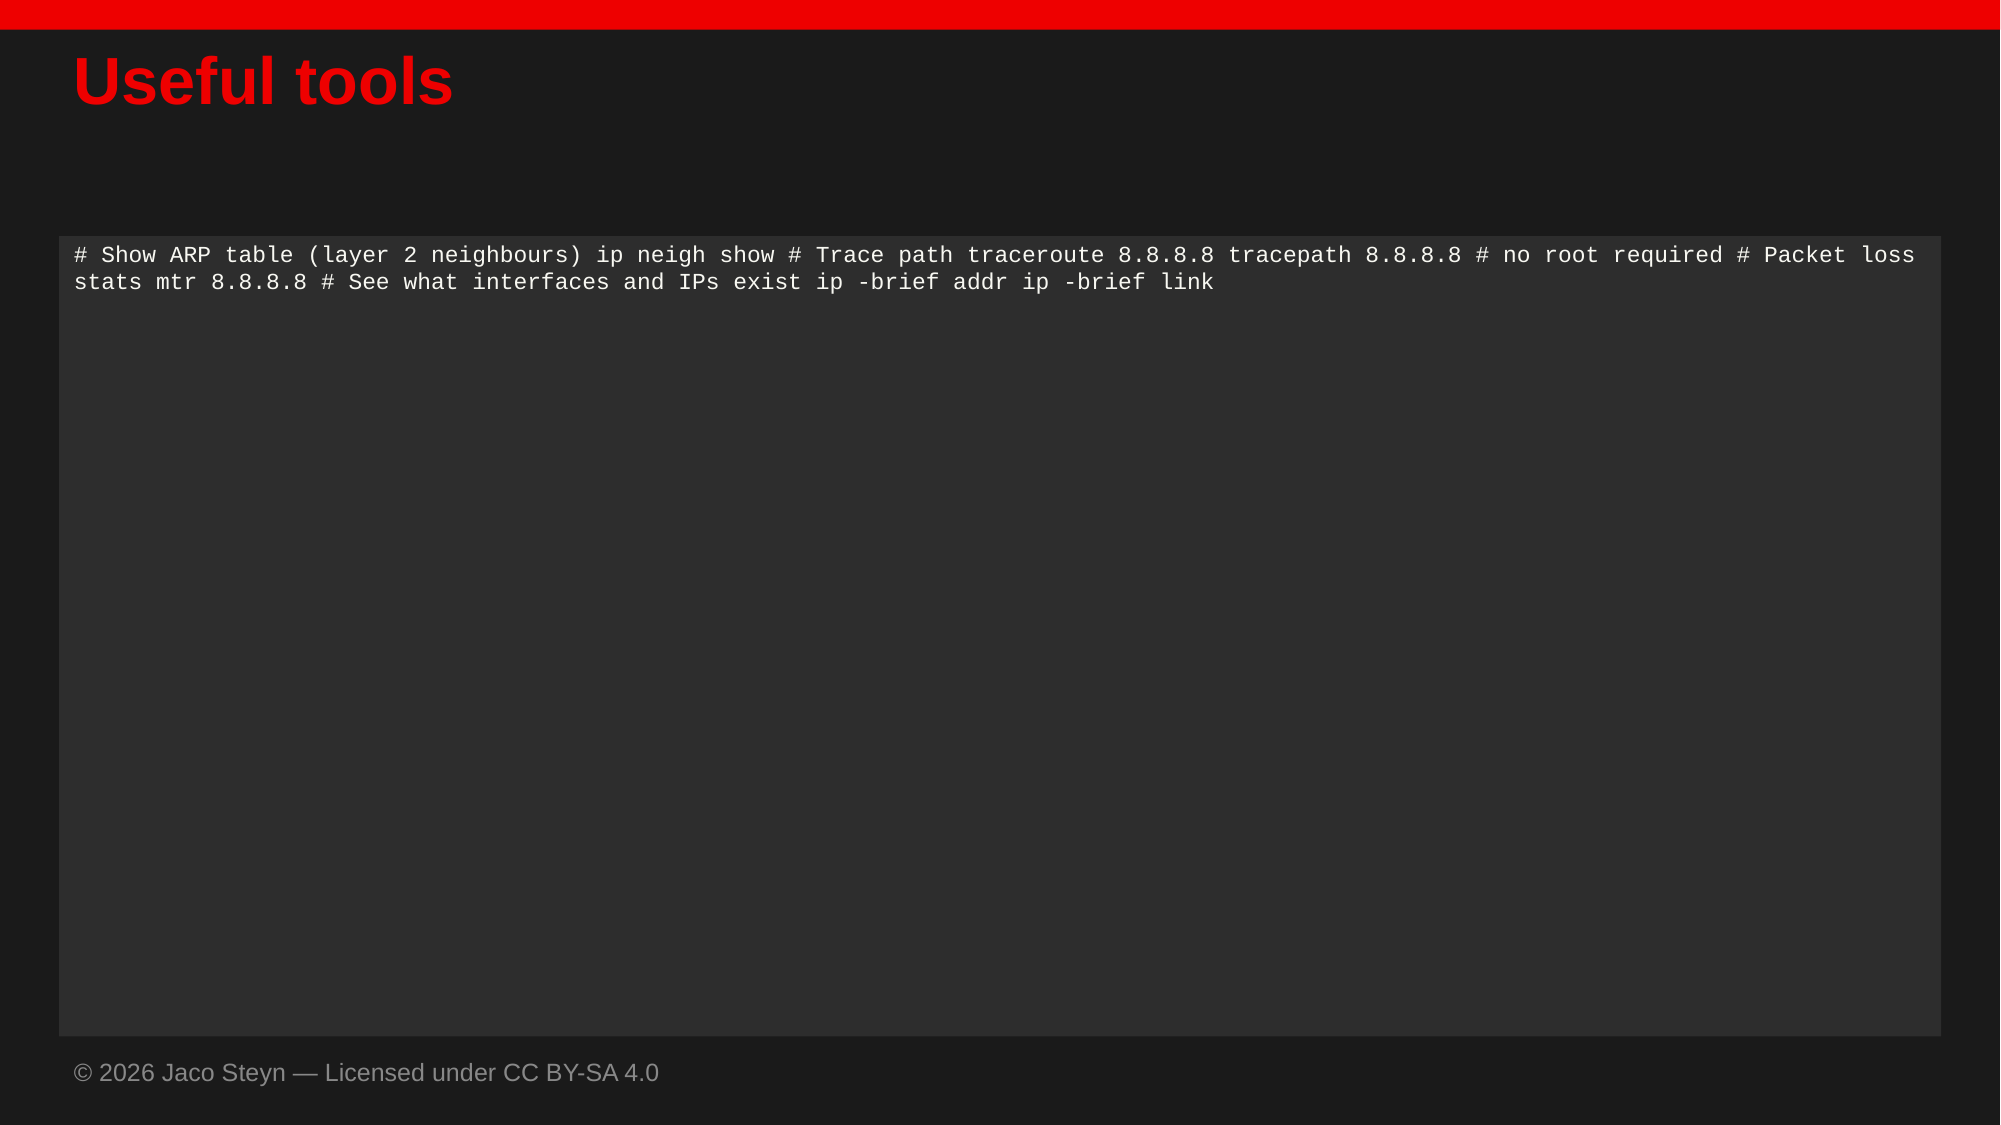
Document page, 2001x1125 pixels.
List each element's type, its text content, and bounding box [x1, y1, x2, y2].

text_box [0, 0, 2001, 30]
text_box © 2026 Jaco Steyn — Licensed under CC BY-SA 4.0 [59, 1051, 1942, 1093]
text_box # Show ARP table (layer 2 neighbours) ip neigh show # Trace path traceroute 8.8.8.8 tracepath 8.8.8.8 # no root required # Packet loss stats mtr 8.8.8.8 # See what interfaces and IPs exist ip -brief addr ip -brief link [59, 236, 1942, 1037]
text_box Useful tools [59, 36, 1942, 208]
